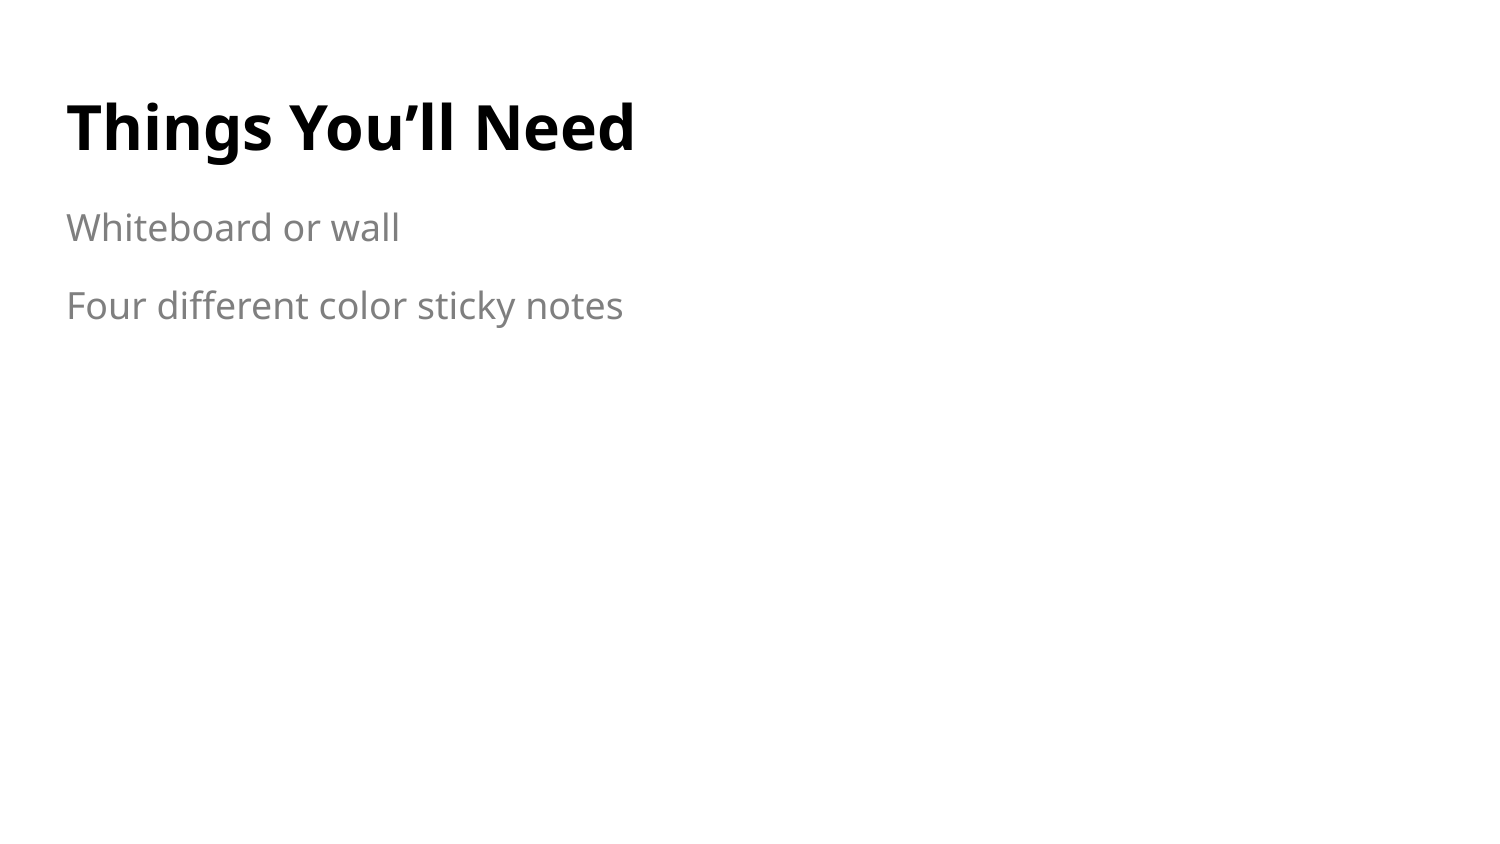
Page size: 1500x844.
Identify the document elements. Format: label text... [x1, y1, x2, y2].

title Things You’ll Need [51, 72, 1449, 176]
list Whiteboard or wall Four different color sticky notes [51, 189, 1449, 750]
